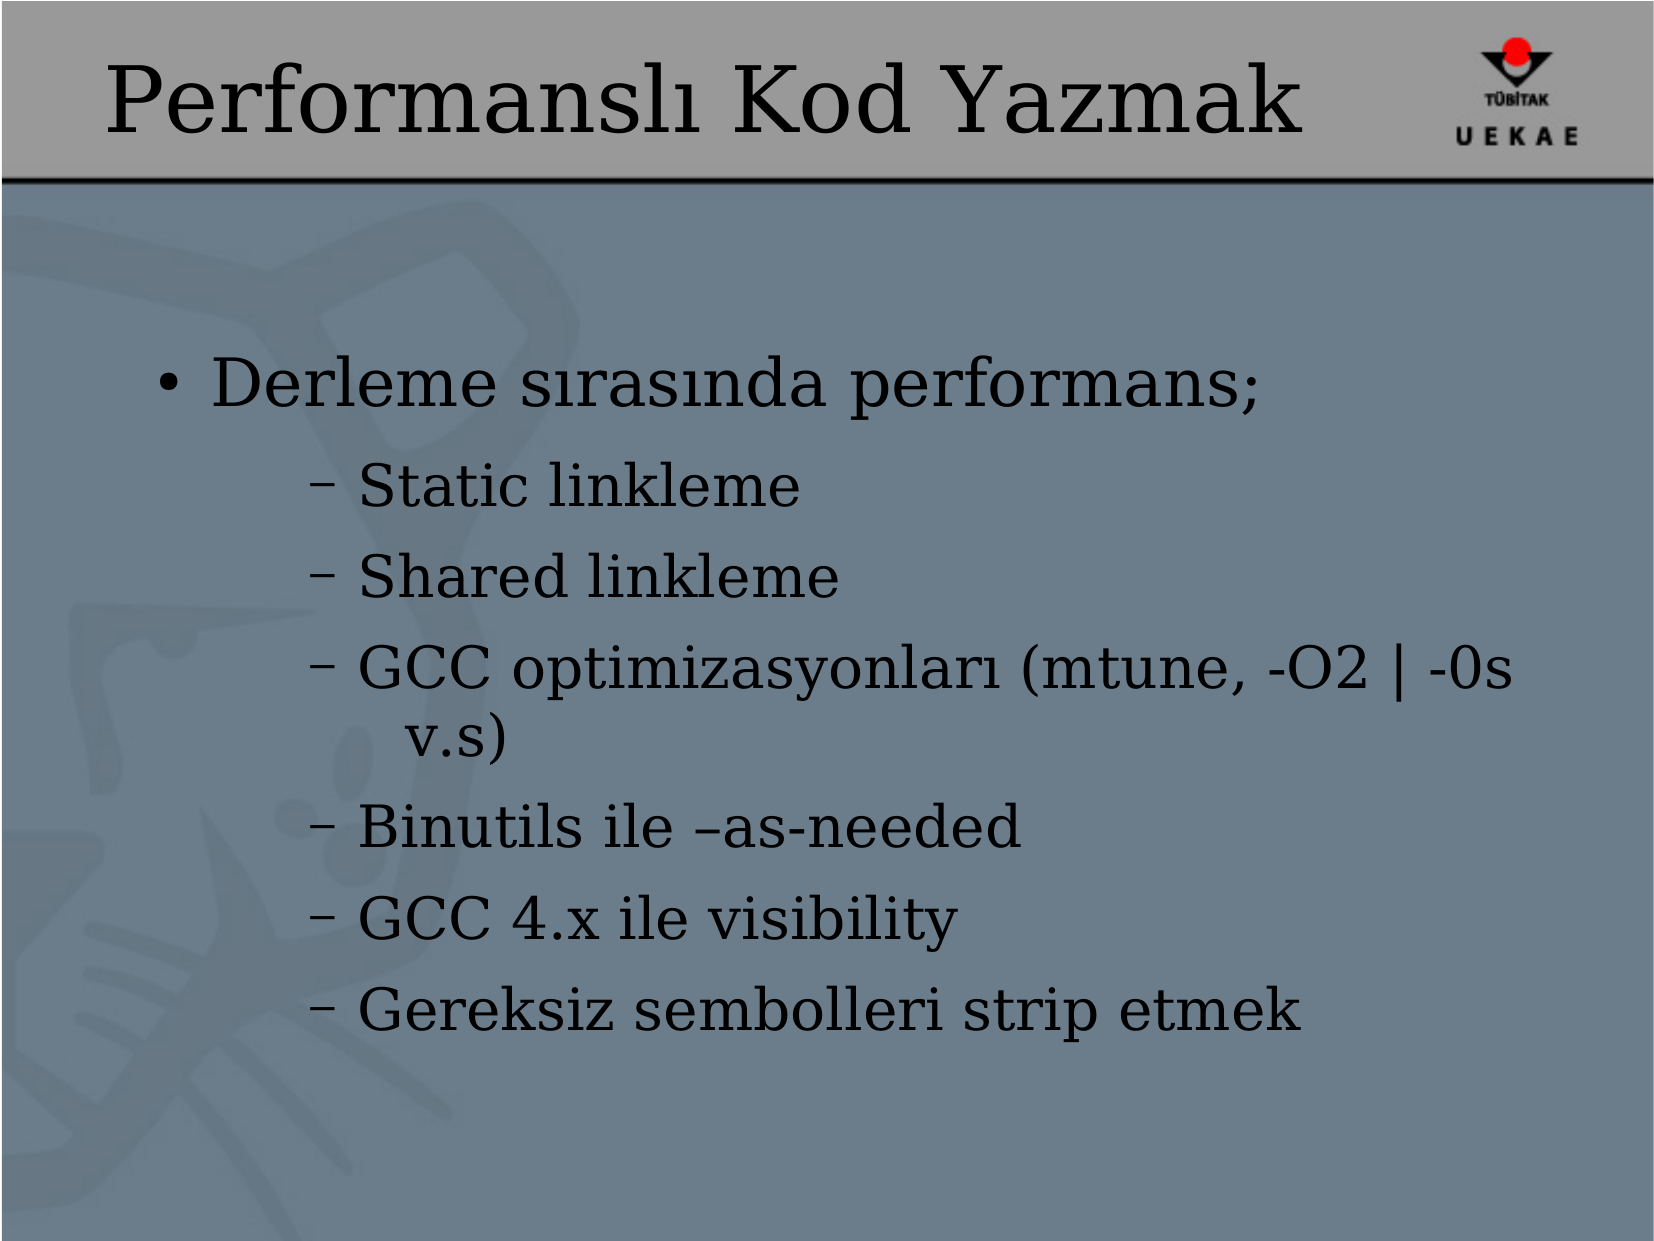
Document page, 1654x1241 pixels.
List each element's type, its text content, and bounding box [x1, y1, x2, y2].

list Derleme sırasında performans; Static linkleme Shared linkleme GCC optimizasyonları (mtune, -O2 | -0s v.s) Binutils ile –as-needed GCC 4.x ile visibility Gereksiz sembolleri strip etmek [121, 344, 1534, 1127]
title Performanslı Kod Yazmak [0, 0, 1410, 204]
picture [1, 1, 1654, 1241]
